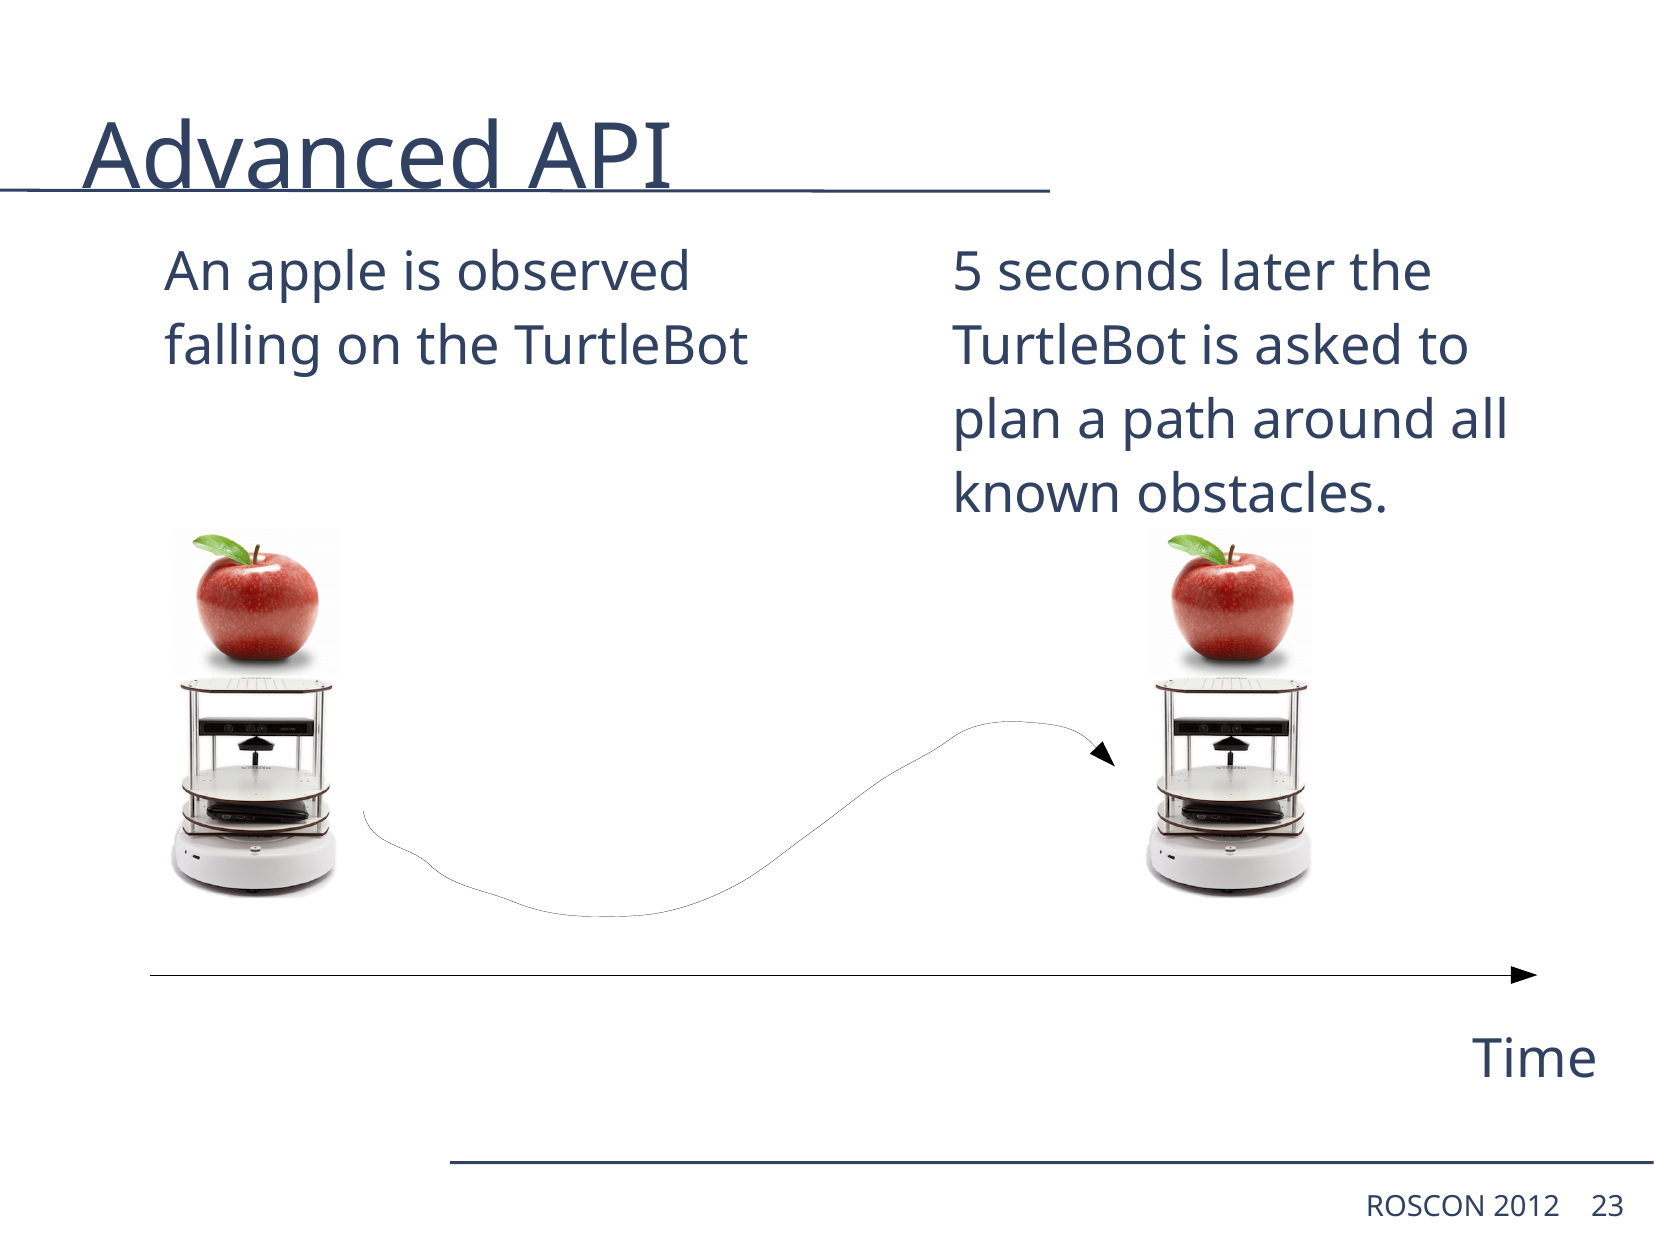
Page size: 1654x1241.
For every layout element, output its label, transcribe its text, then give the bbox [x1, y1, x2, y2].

picture [169, 528, 338, 899]
picture [1144, 528, 1313, 899]
text_box An apple is observed falling on the TurtleBot [150, 225, 788, 565]
text_box Time [1350, 1012, 1613, 1091]
text_box 5 seconds later the TurtleBot is asked to plan a path around all known obstacles. [937, 225, 1538, 601]
title Advanced API [82, 49, 1571, 257]
